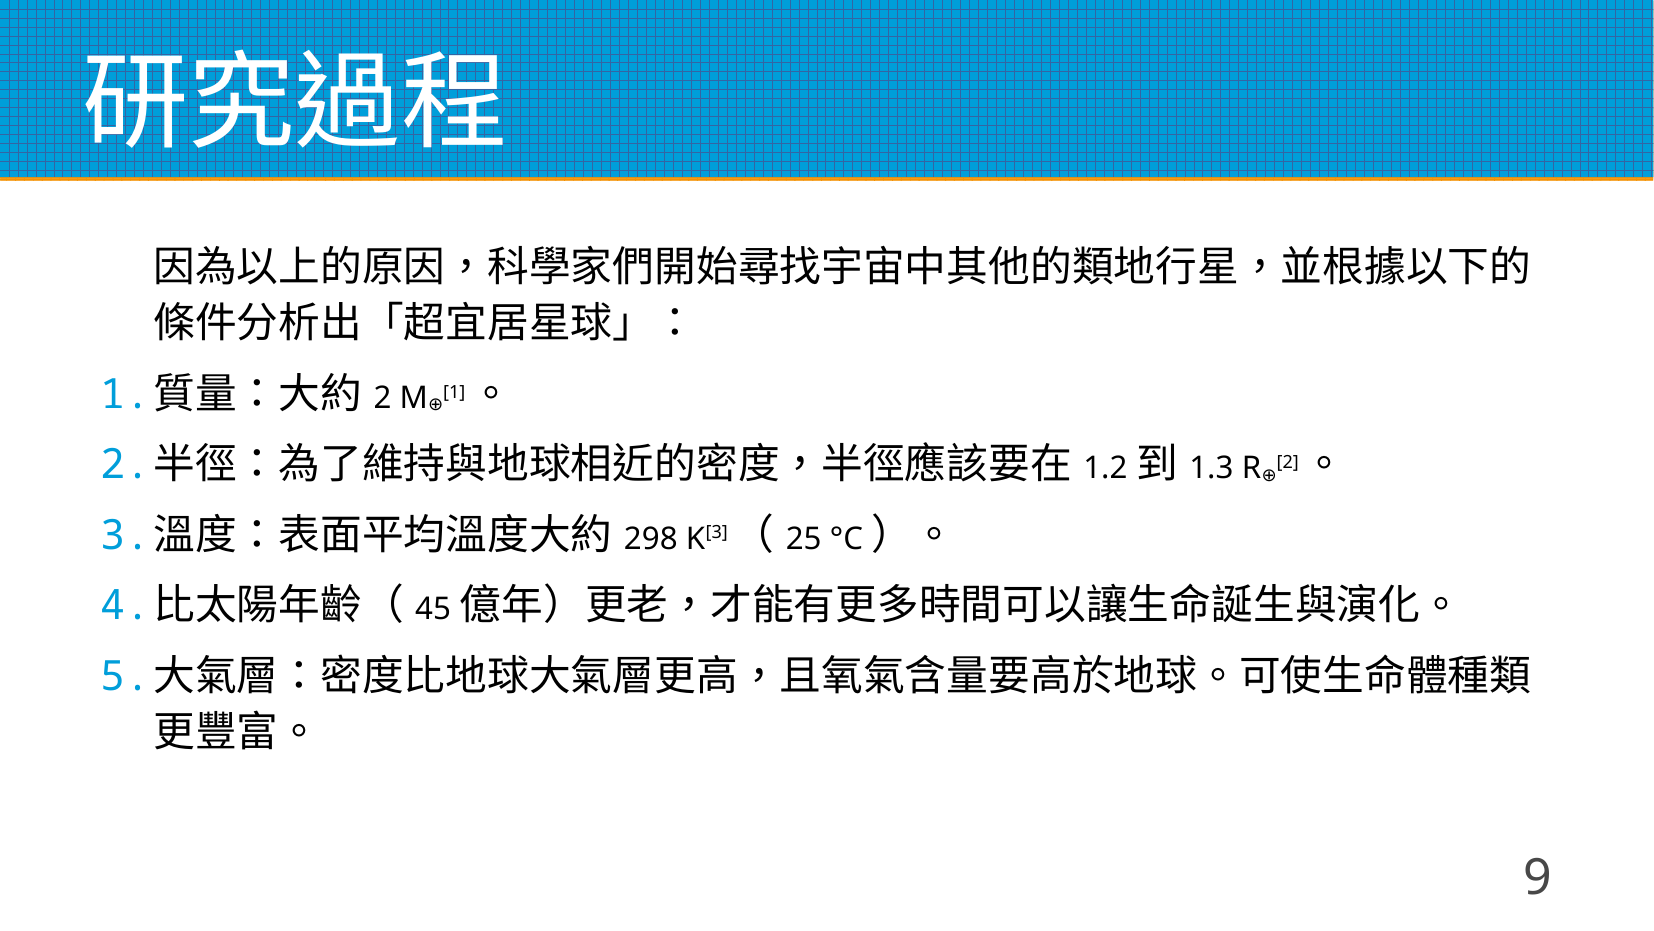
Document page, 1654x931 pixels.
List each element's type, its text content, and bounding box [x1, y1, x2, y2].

title 研究過程 [82, 14, 1571, 171]
list 因為以上的原因，科學家們開始尋找宇宙中其他的類地行星，並根據以下的條件分析出「超宜居星球」： 質量：大約2 M⊕[1]。 半徑：為了維持與地球相近的密度，半徑應該要在1.2到1.3 R⊕[2]。 溫度：表面平均溫度大約298 K[3]（25 °C）。 比太陽年齡（45億年）更老，才能有更多時間可以讓生命誕生與演化。 大氣層：密度比地球大氣層更高，且氧氣含量要高於地球。可使生命體種類更豐富。 [82, 236, 1563, 811]
